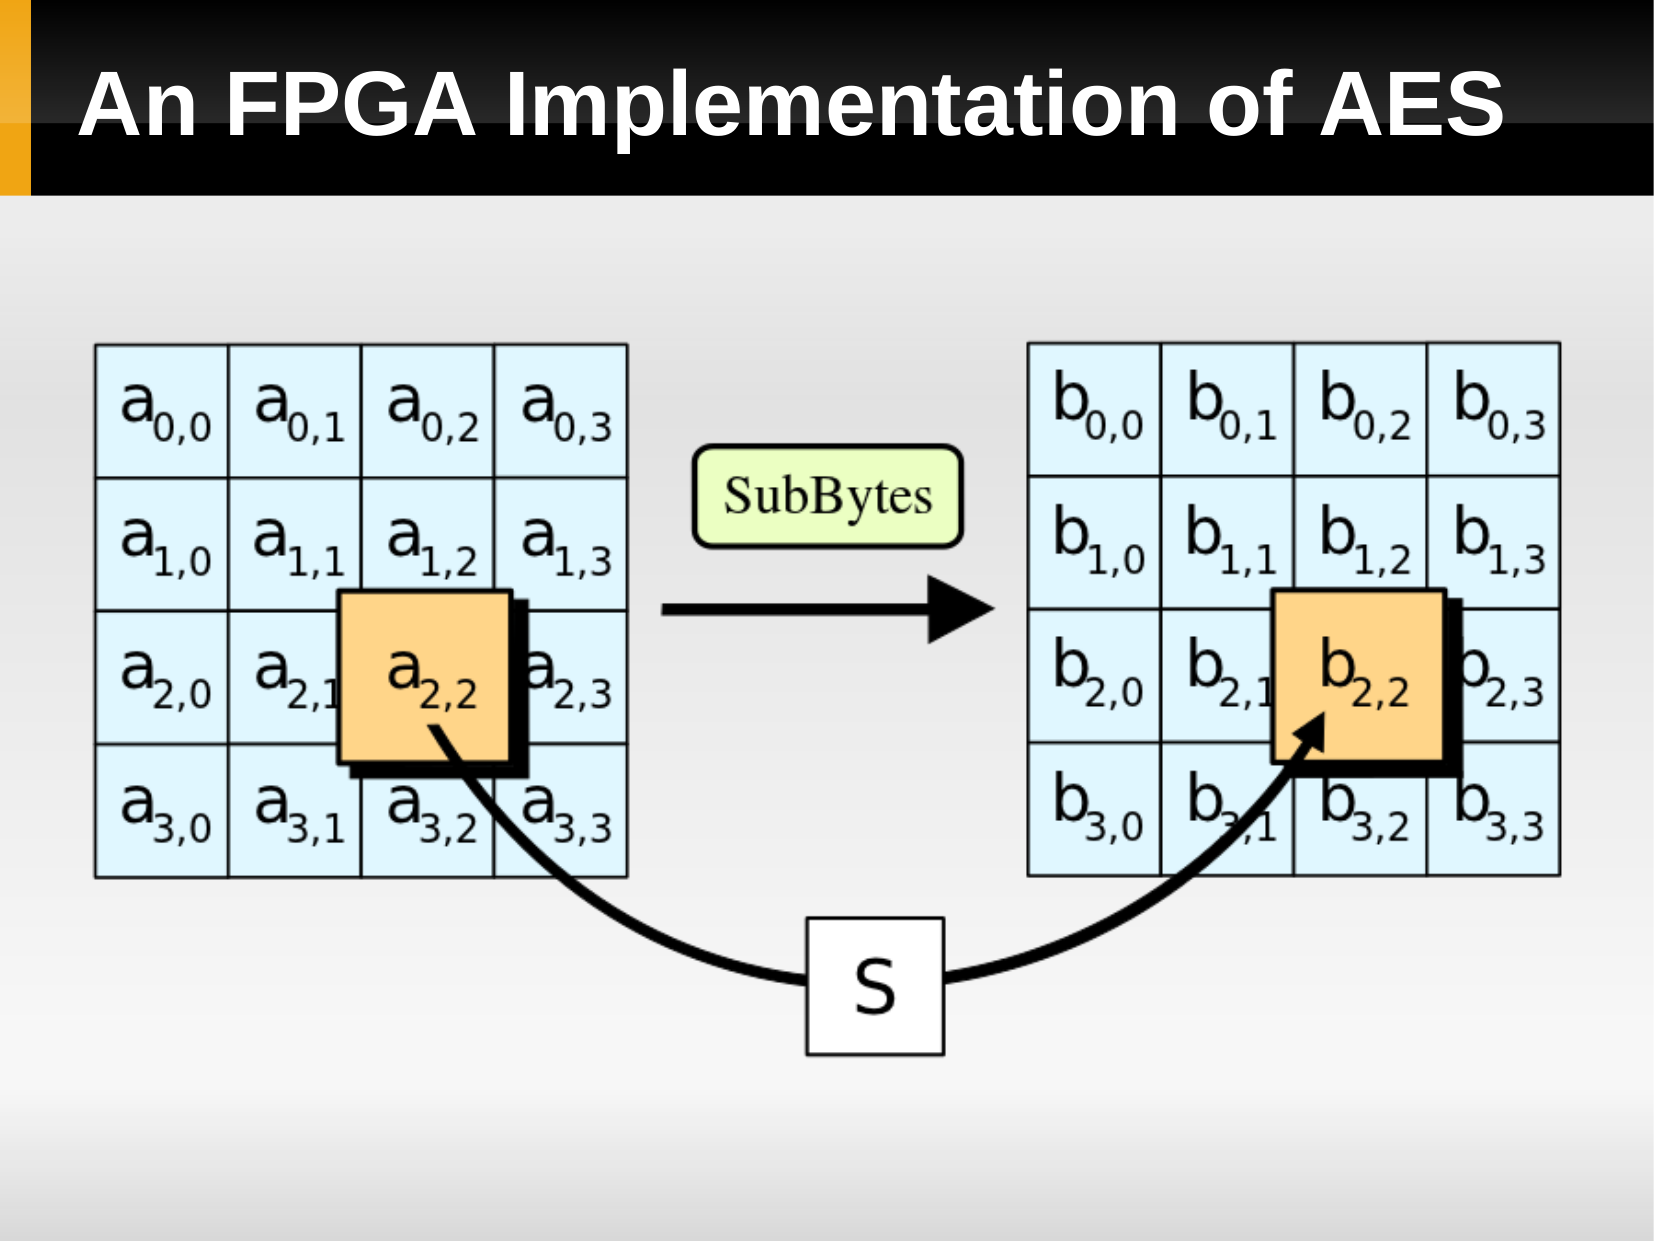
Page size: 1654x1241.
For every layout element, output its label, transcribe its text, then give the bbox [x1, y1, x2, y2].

picture [0, 0, 1654, 1241]
title An FPGA Implementation of AES [76, 0, 1565, 208]
